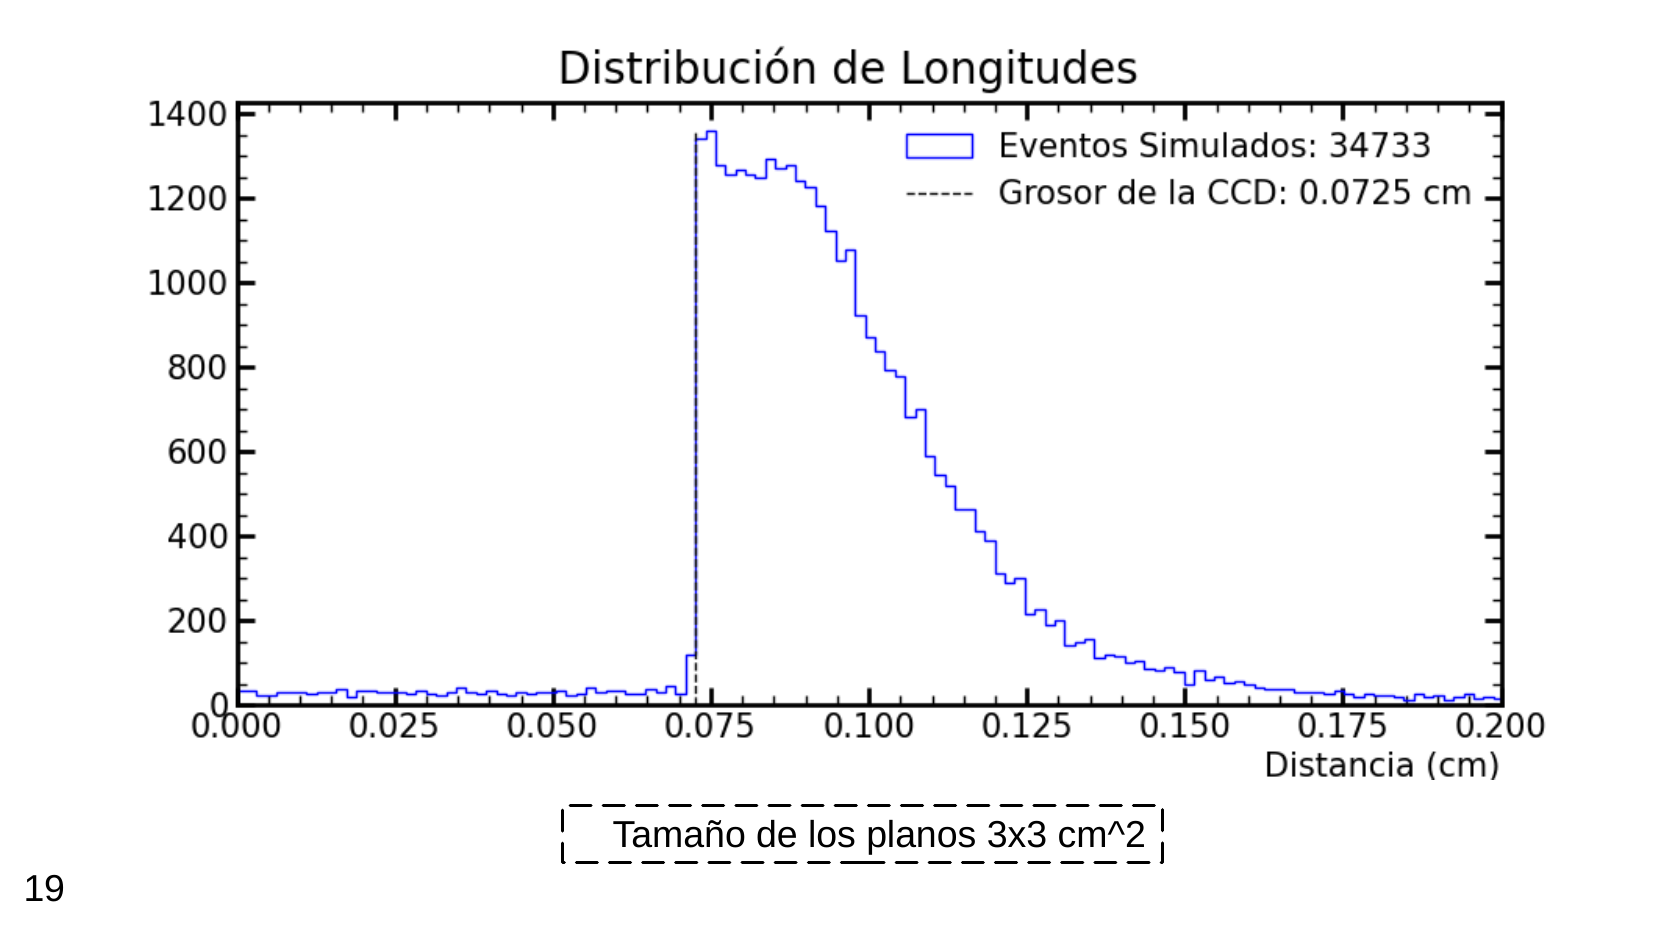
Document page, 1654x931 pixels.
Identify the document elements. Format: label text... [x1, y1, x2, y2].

text_box <number> [8, 860, 638, 931]
text_box Tamaño de los planos 3x3 cm^2 [562, 805, 1163, 863]
picture [100, 37, 1555, 780]
